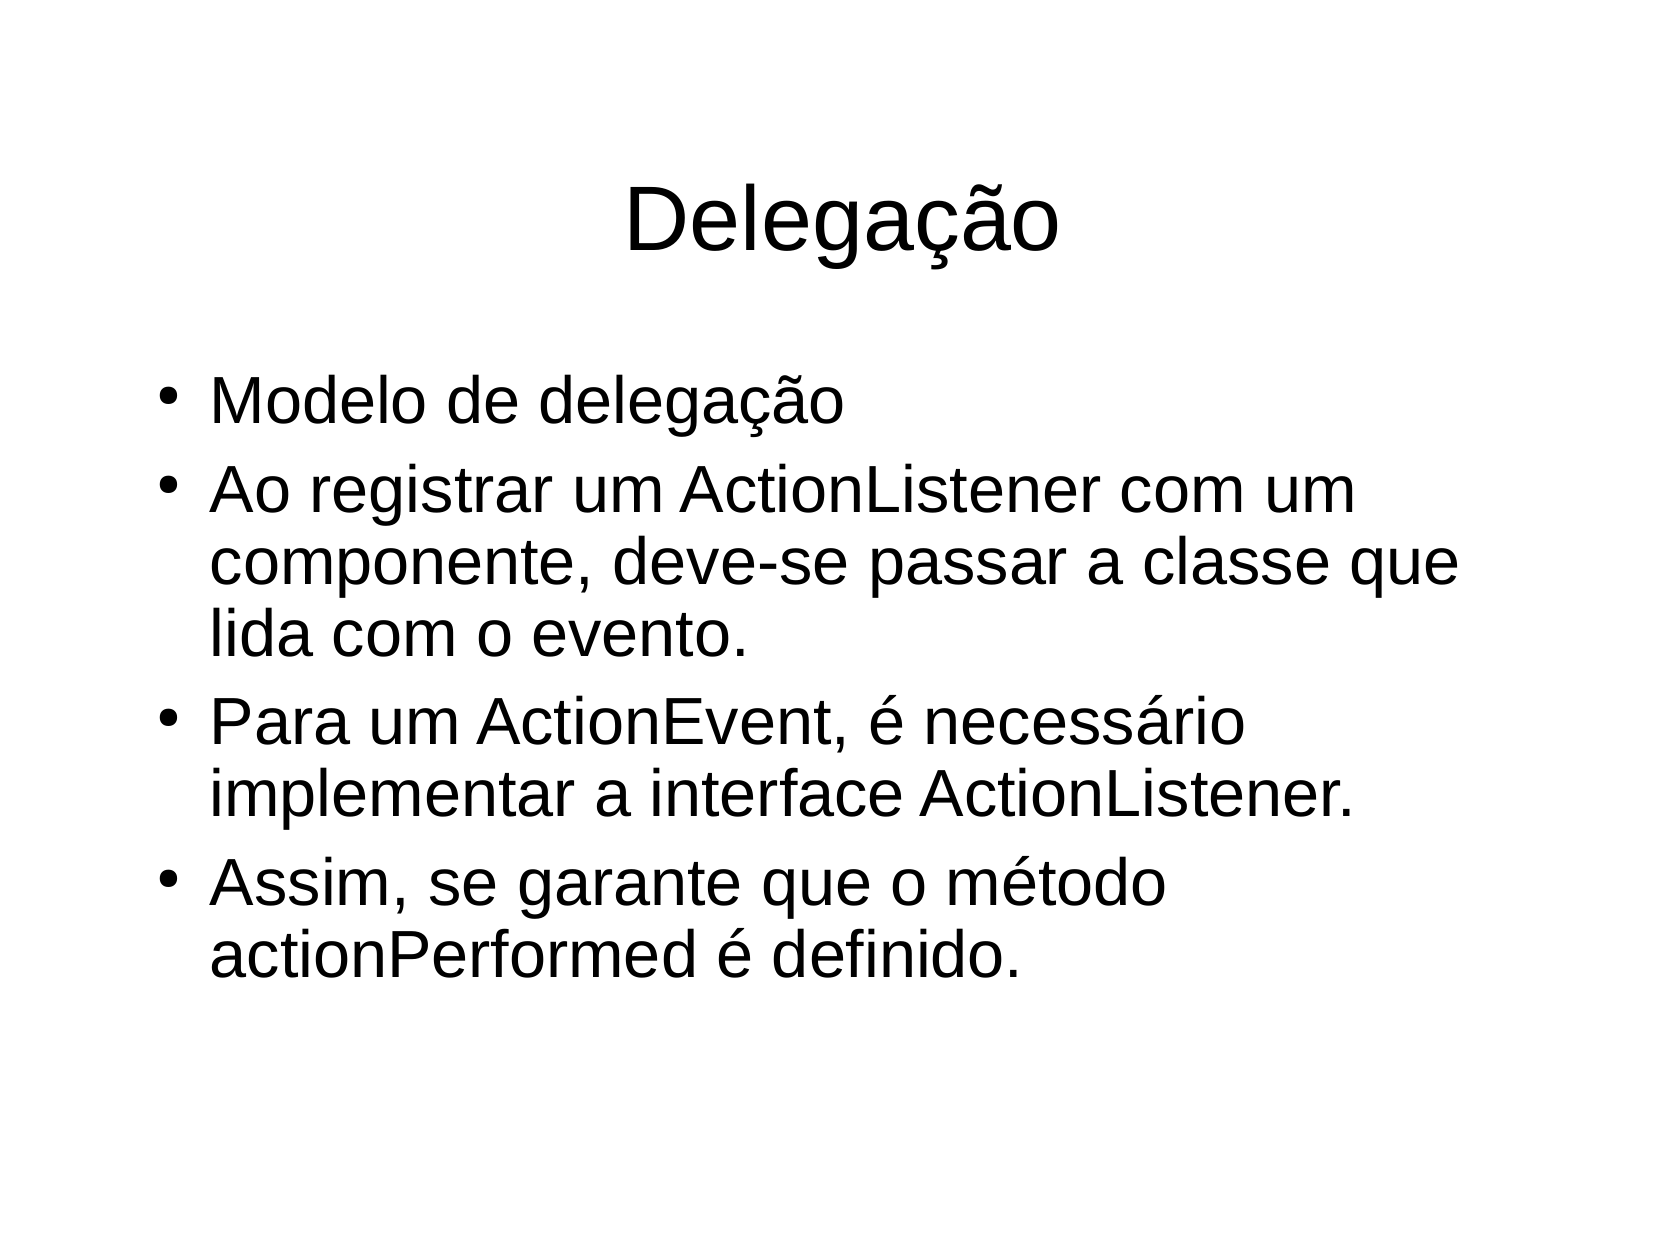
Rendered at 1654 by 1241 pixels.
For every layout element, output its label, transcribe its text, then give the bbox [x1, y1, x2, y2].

list Modelo de delegação Ao registrar um ActionListener com um componente, deve-se passar a classe que lida com o evento. Para um ActionEvent, é necessário implementar a interface ActionListener. Assim, se garante que o método actionPerformed é definido. [124, 358, 1530, 1144]
title Delegação [124, 110, 1530, 317]
